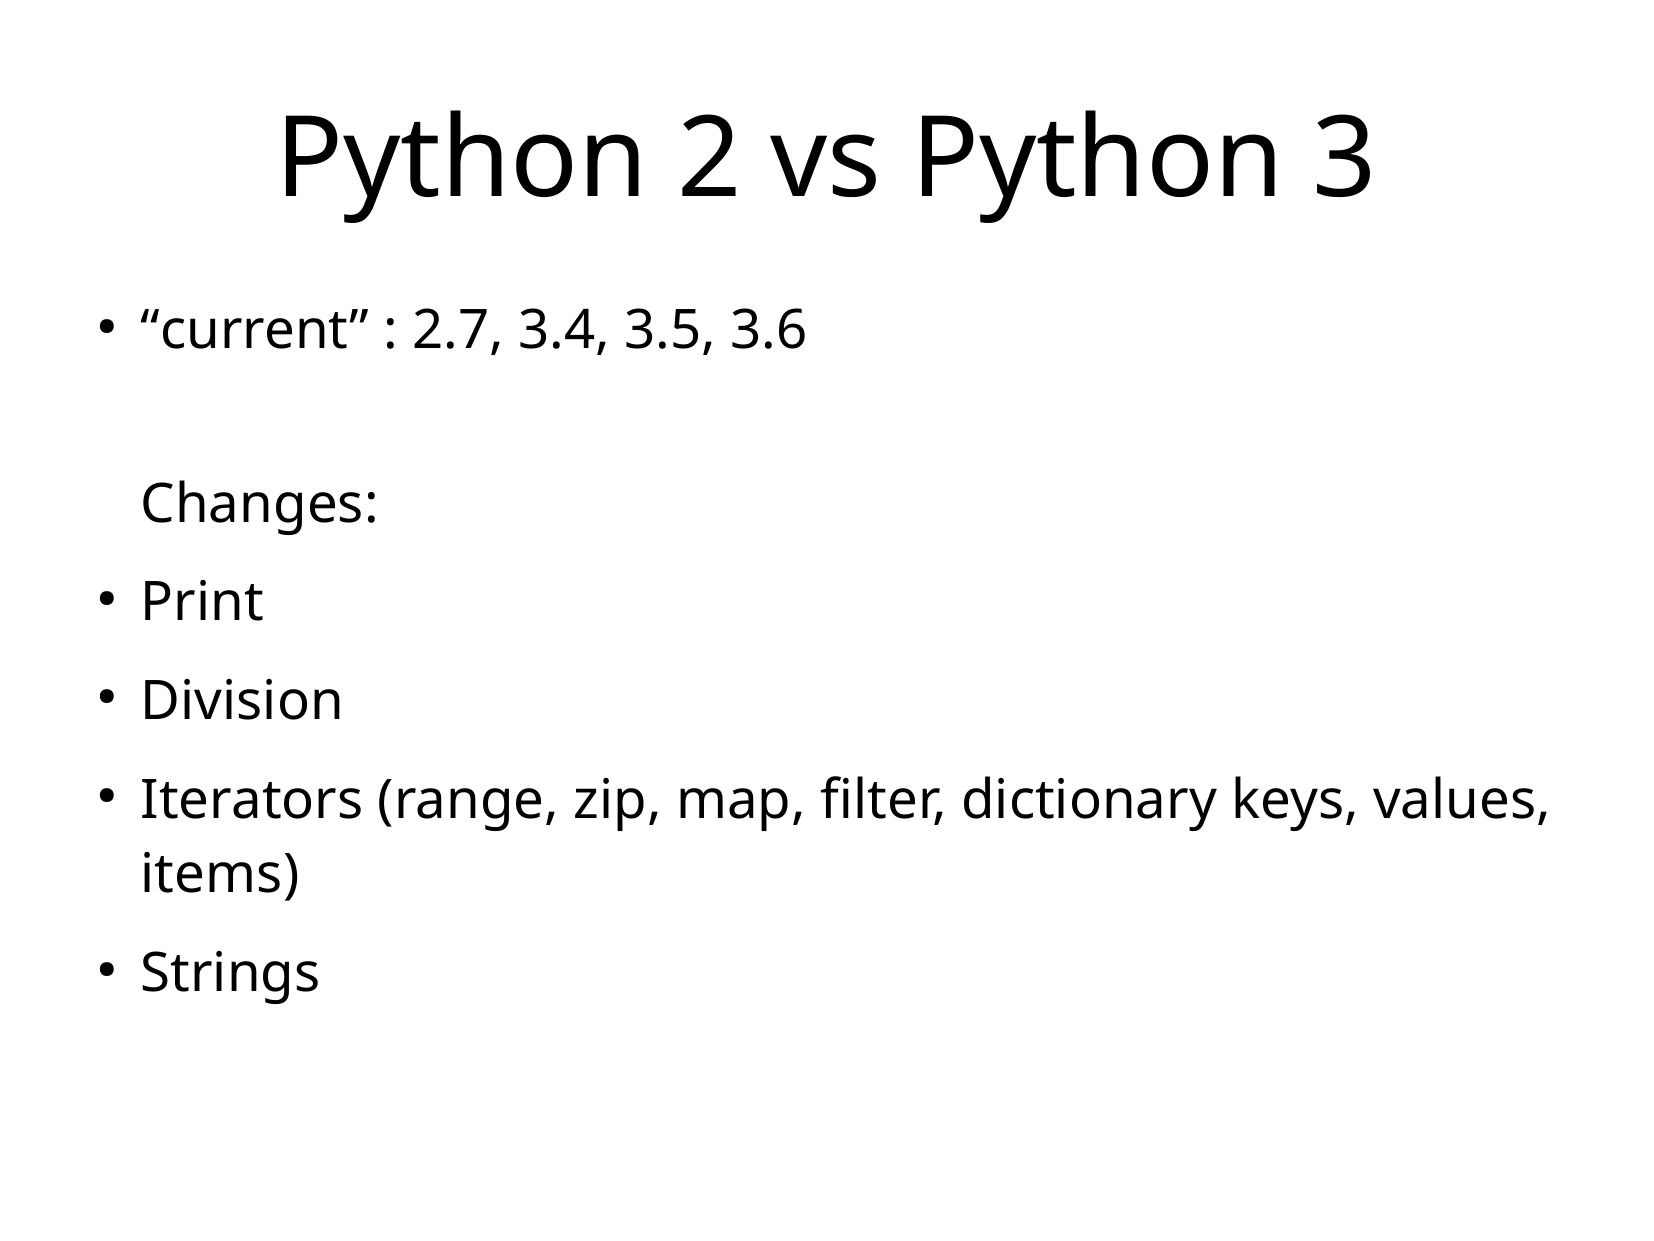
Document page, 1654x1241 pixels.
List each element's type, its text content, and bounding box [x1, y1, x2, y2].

list “current” : 2.7, 3.4, 3.5, 3.6 Changes: Print Division Iterators (range, zip, map, filter, dictionary keys, values, items) Strings [82, 290, 1571, 1010]
title Python 2 vs Python 3 [82, 49, 1571, 257]
